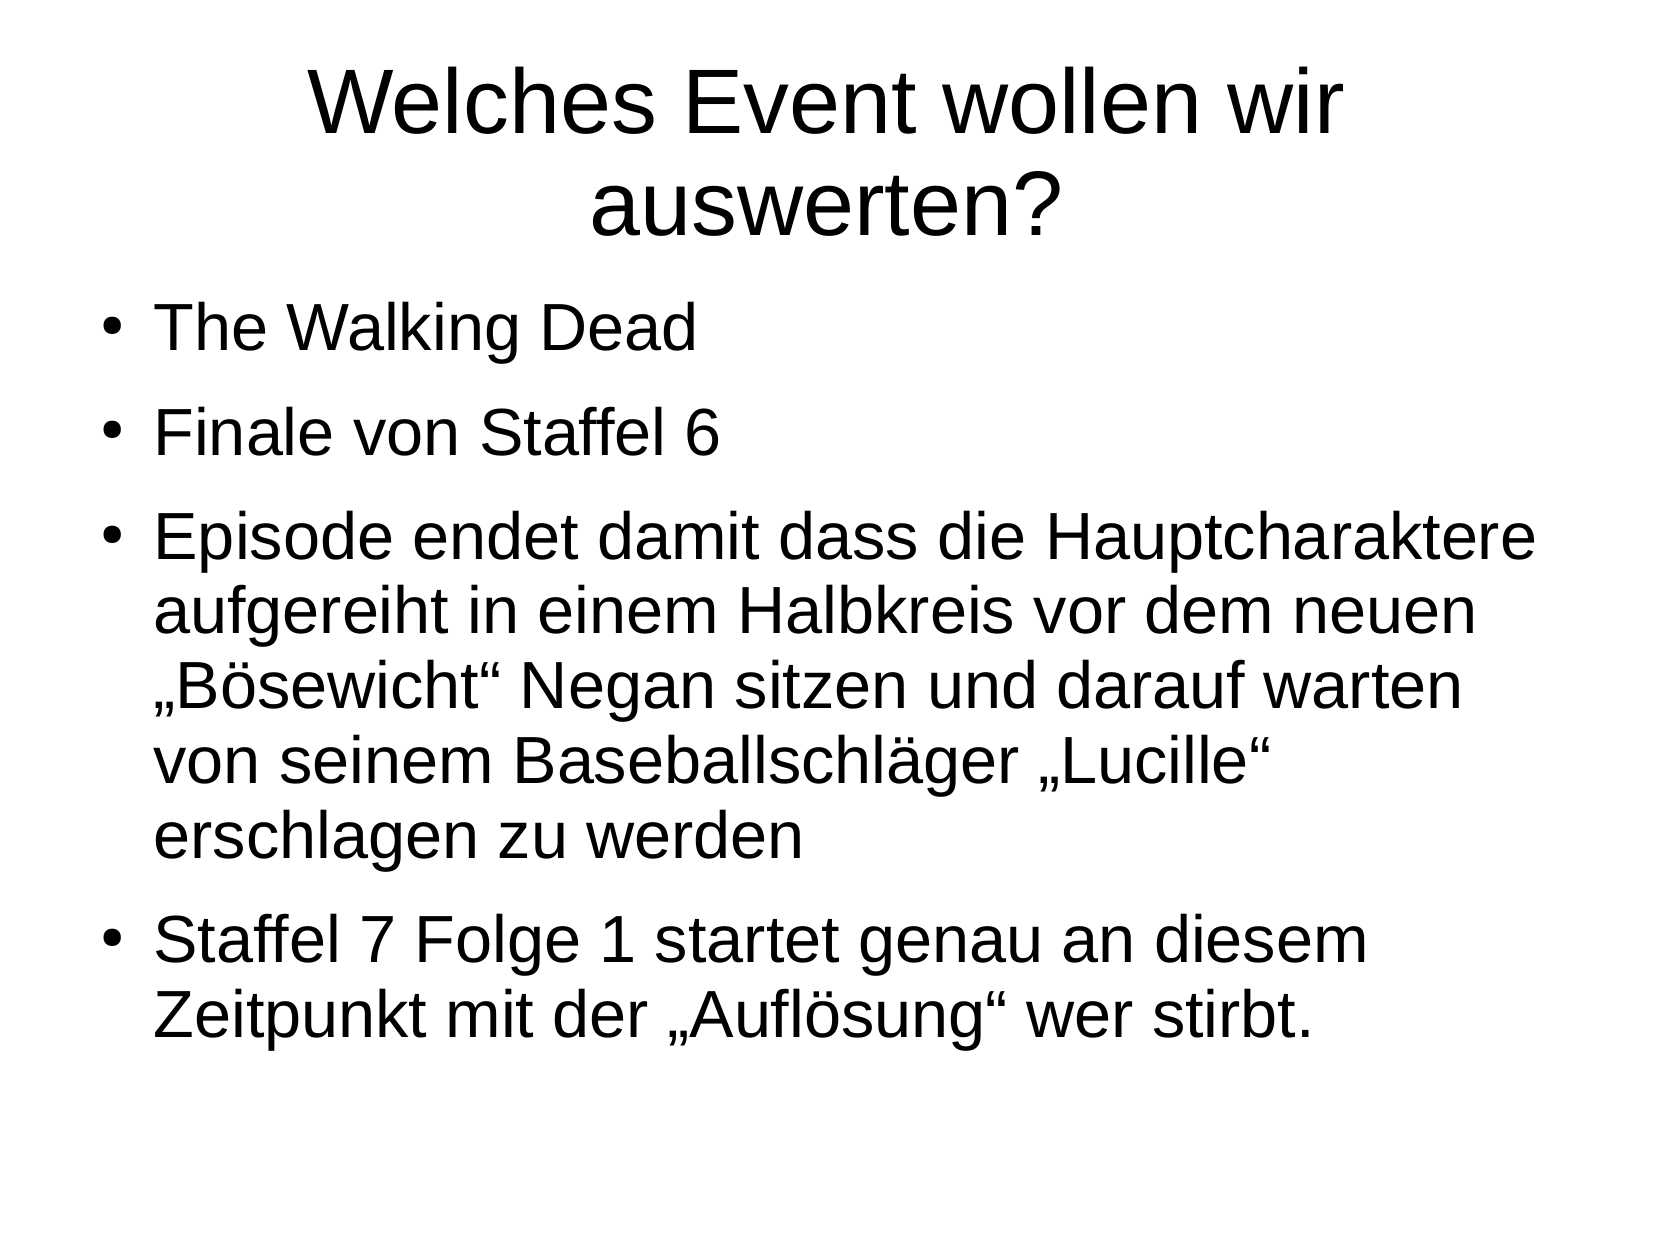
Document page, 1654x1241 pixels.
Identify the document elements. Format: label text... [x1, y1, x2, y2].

title Welches Event wollen wir auswerten? [82, 49, 1571, 257]
list The Walking Dead Finale von Staffel 6 Episode endet damit dass die Hauptcharaktere aufgereiht in einem Halbkreis vor dem neuen „Bösewicht“ Negan sitzen und darauf warten von seinem Baseballschläger „Lucille“ erschlagen zu werden Staffel 7 Folge 1 startet genau an diesem Zeitpunkt mit der „Auflösung“ wer stirbt. [82, 290, 1571, 1109]
